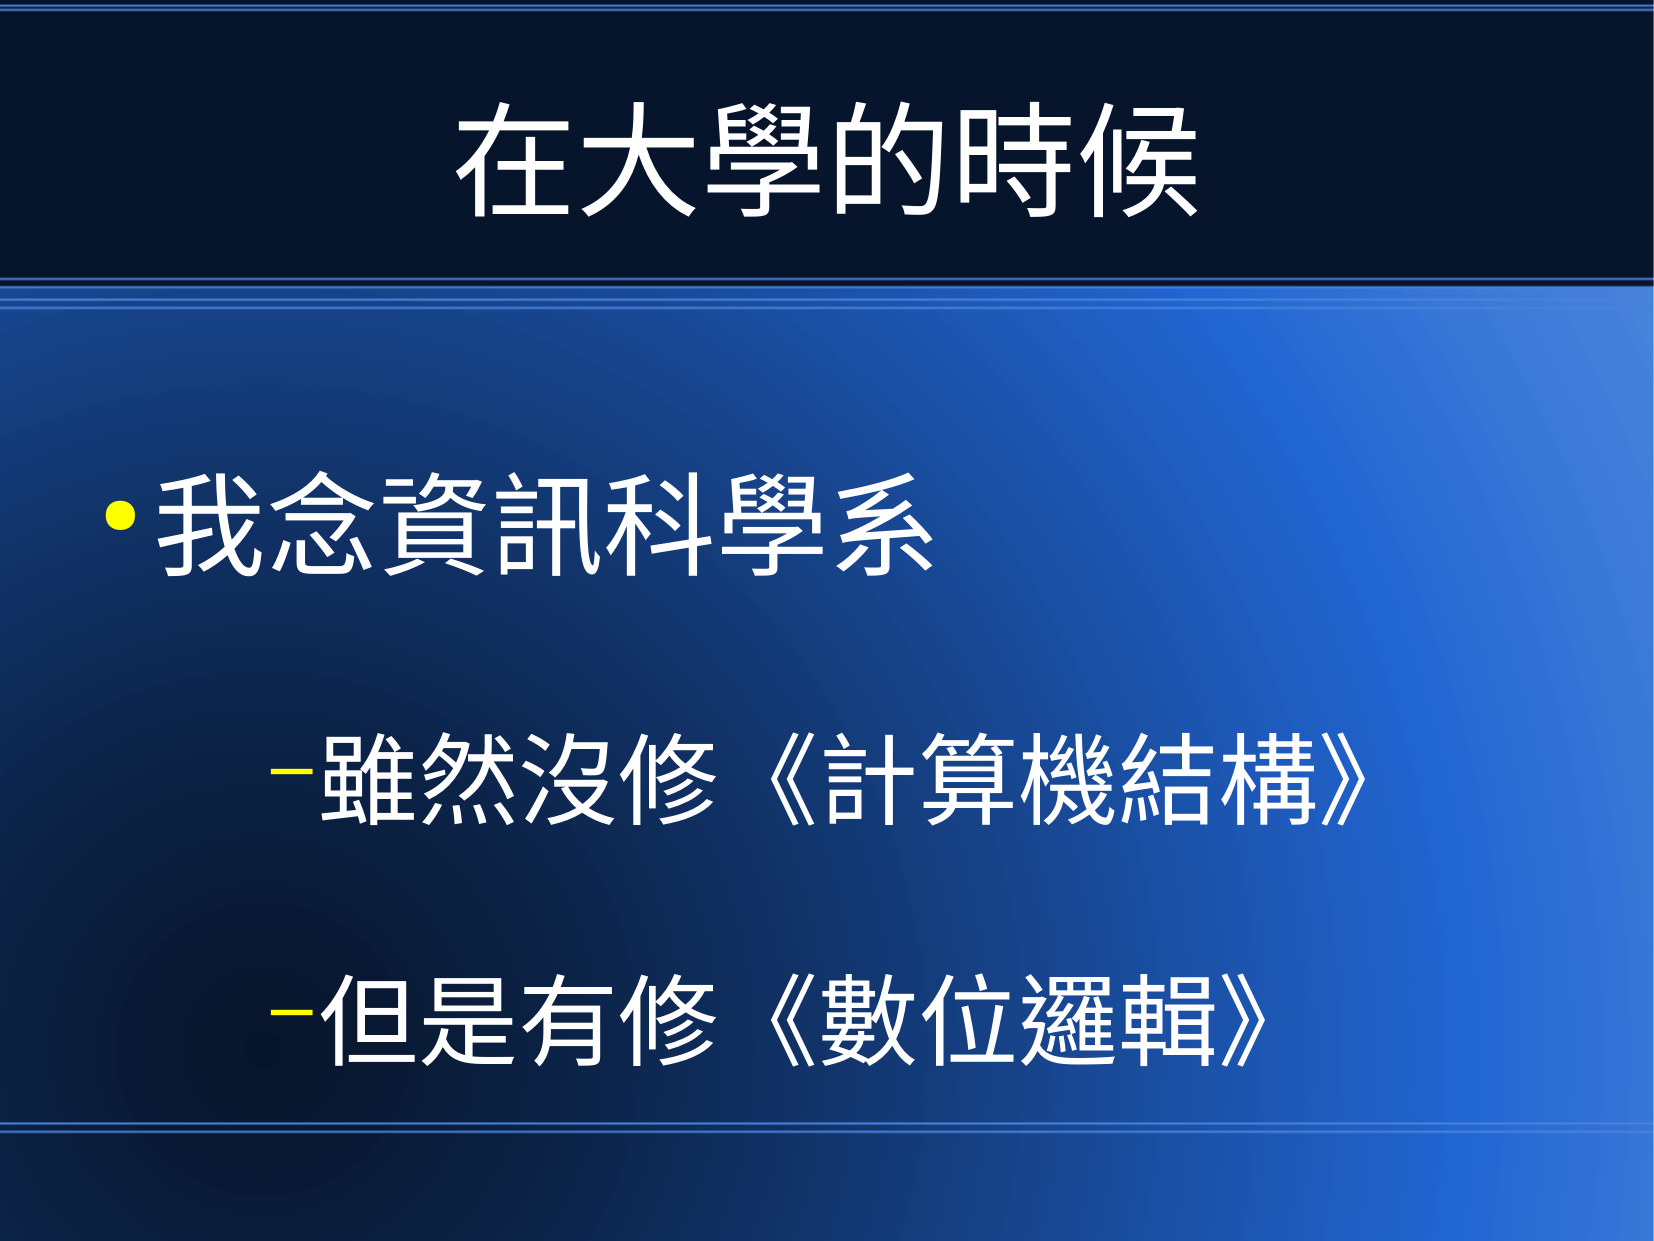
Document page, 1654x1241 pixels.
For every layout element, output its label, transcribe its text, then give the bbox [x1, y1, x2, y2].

title 在大學的時候 [82, 49, 1571, 257]
picture [0, 0, 1654, 1241]
list 我念資訊科學系 雖然沒修《計算機結構》 但是有修《數位邏輯》 [82, 355, 1571, 1241]
